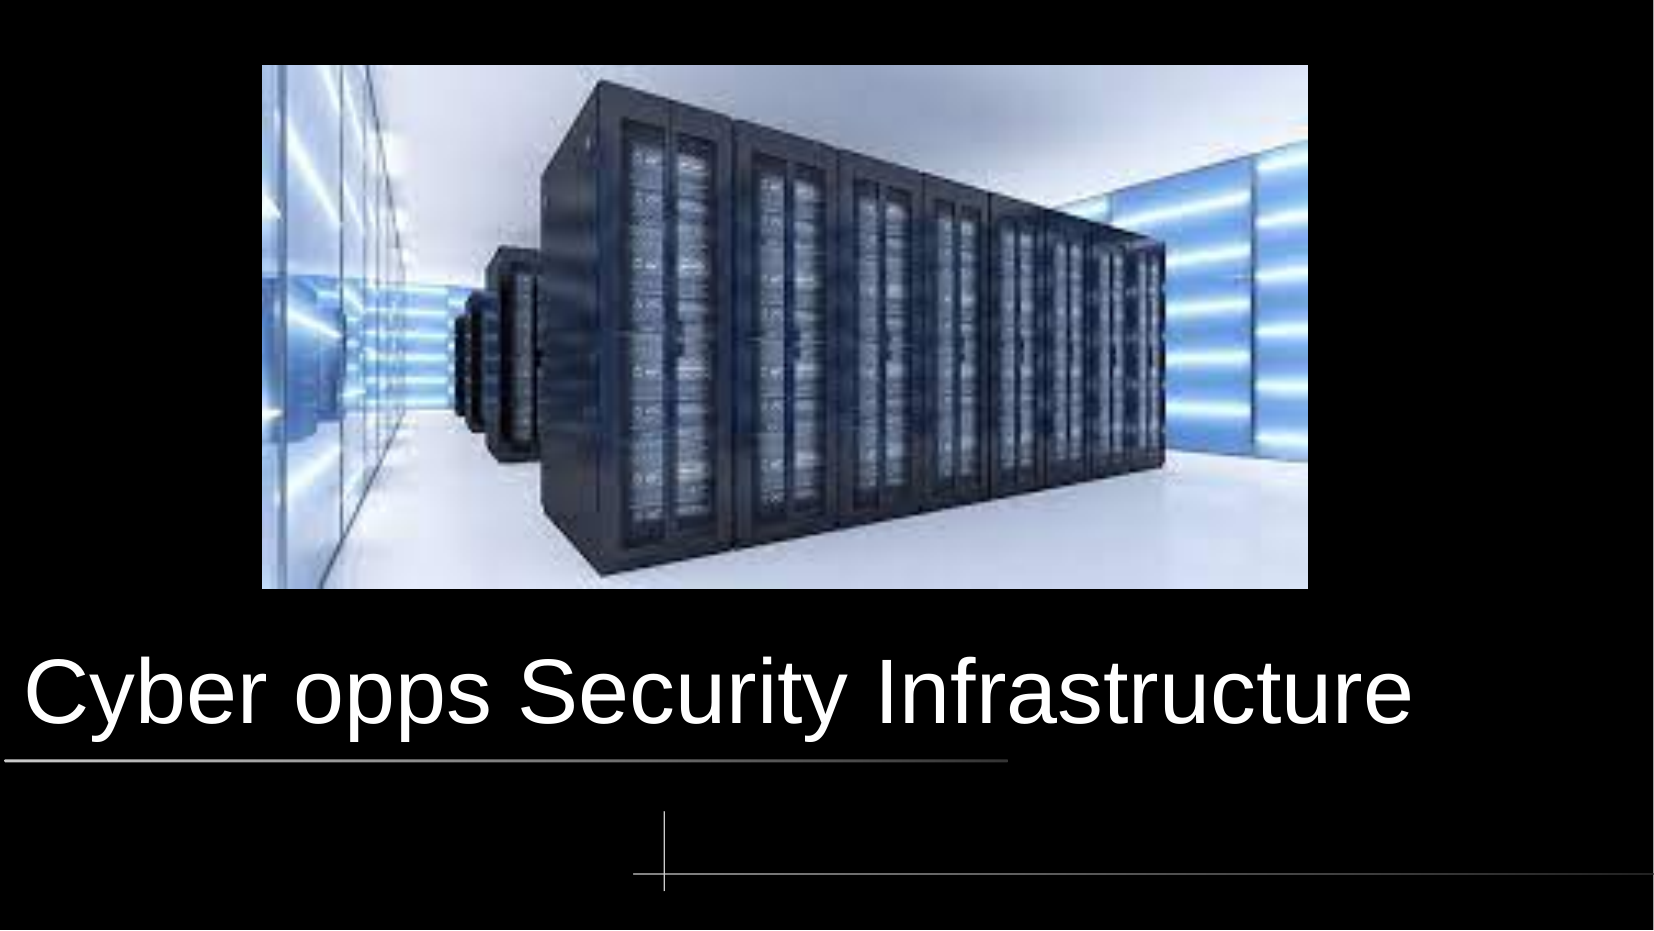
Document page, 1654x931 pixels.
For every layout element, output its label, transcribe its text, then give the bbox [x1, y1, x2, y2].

title Cyber opps Security Infrastructure [23, 637, 1501, 746]
picture [262, 65, 1308, 589]
